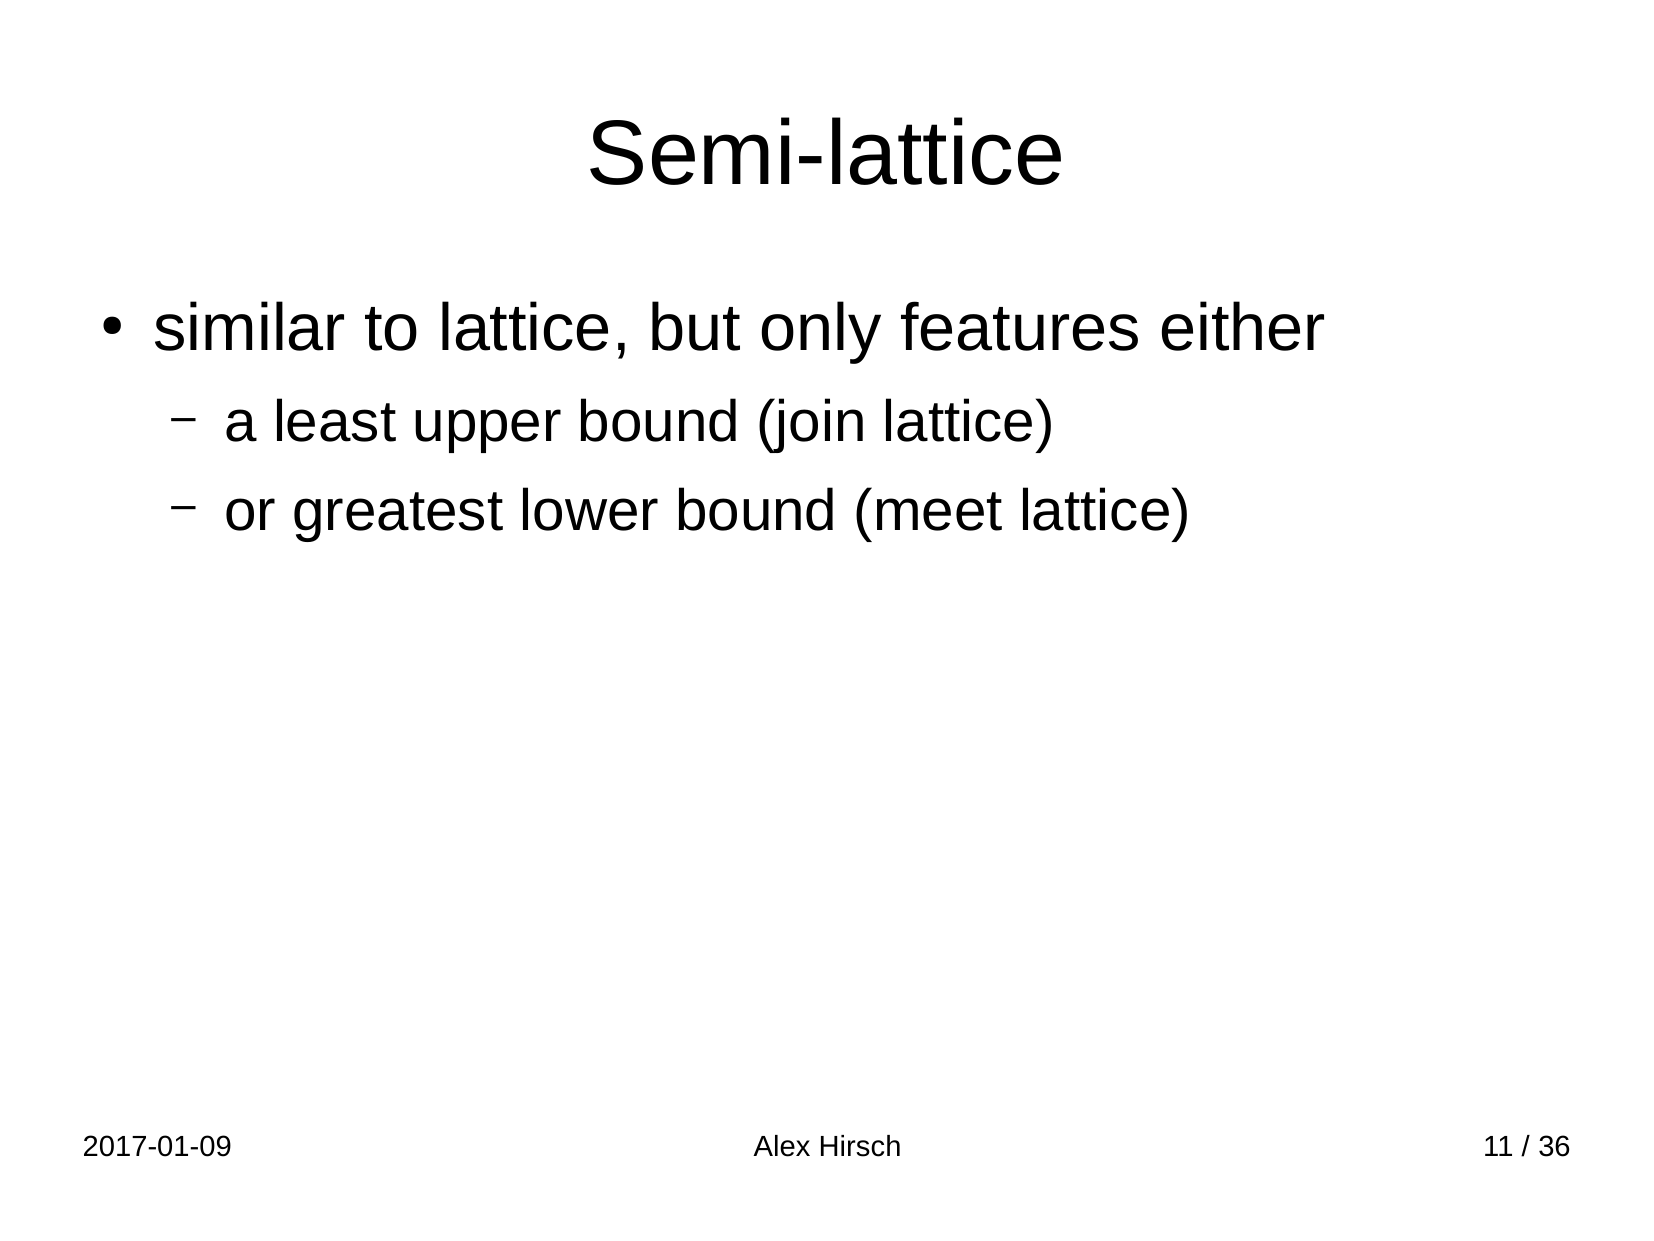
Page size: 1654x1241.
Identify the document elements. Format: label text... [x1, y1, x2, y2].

title Semi-lattice [82, 49, 1571, 257]
list similar to lattice, but only features either a least upper bound (join lattice) or greatest lower bound (meet lattice) [82, 290, 1571, 1010]
